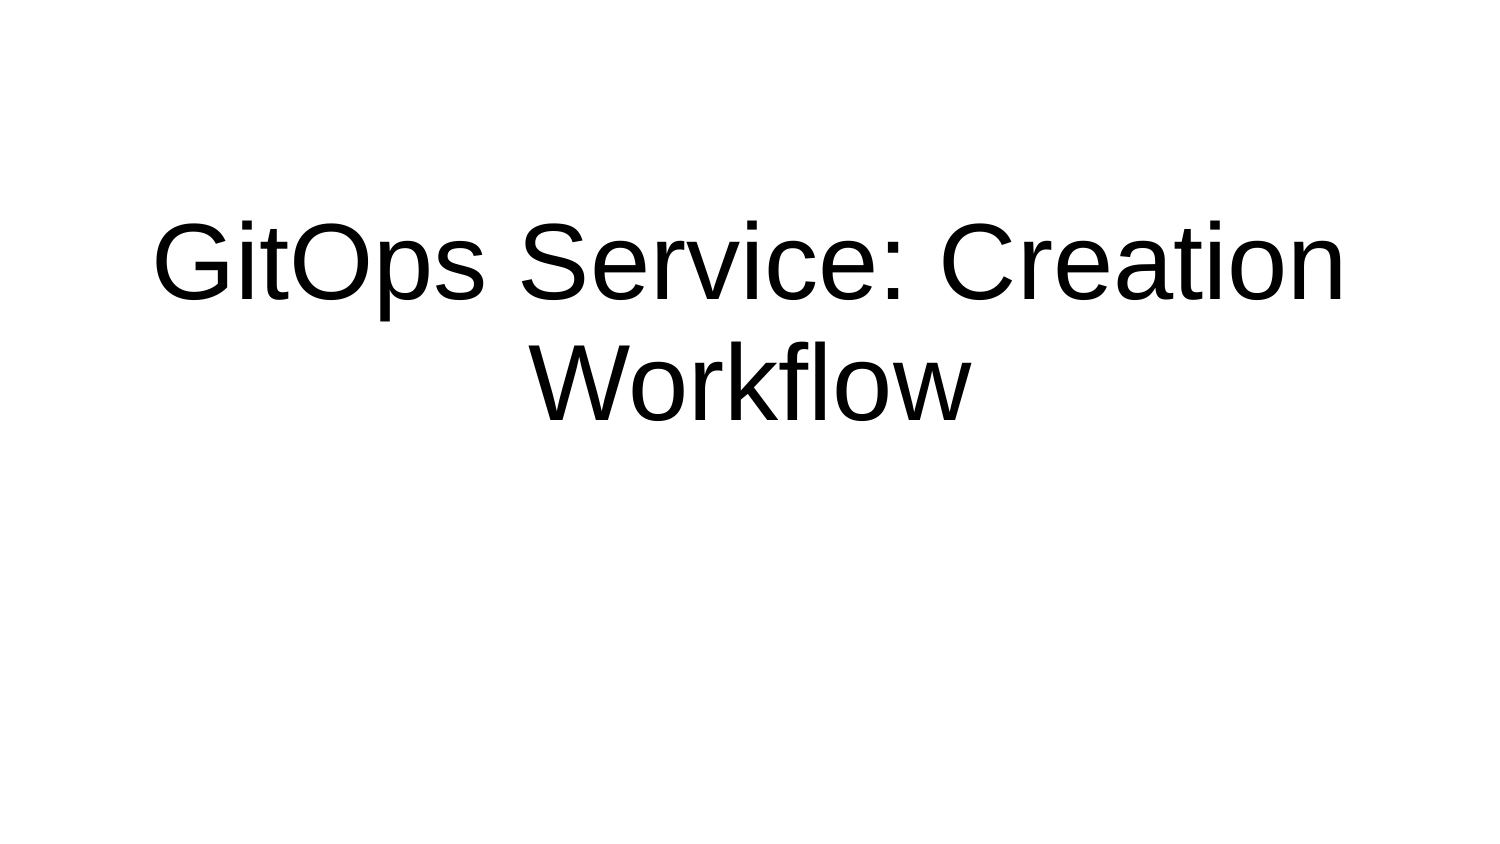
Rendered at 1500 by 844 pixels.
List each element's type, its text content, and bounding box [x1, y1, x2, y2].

title GitOps Service: Creation Workflow [51, 122, 1449, 459]
